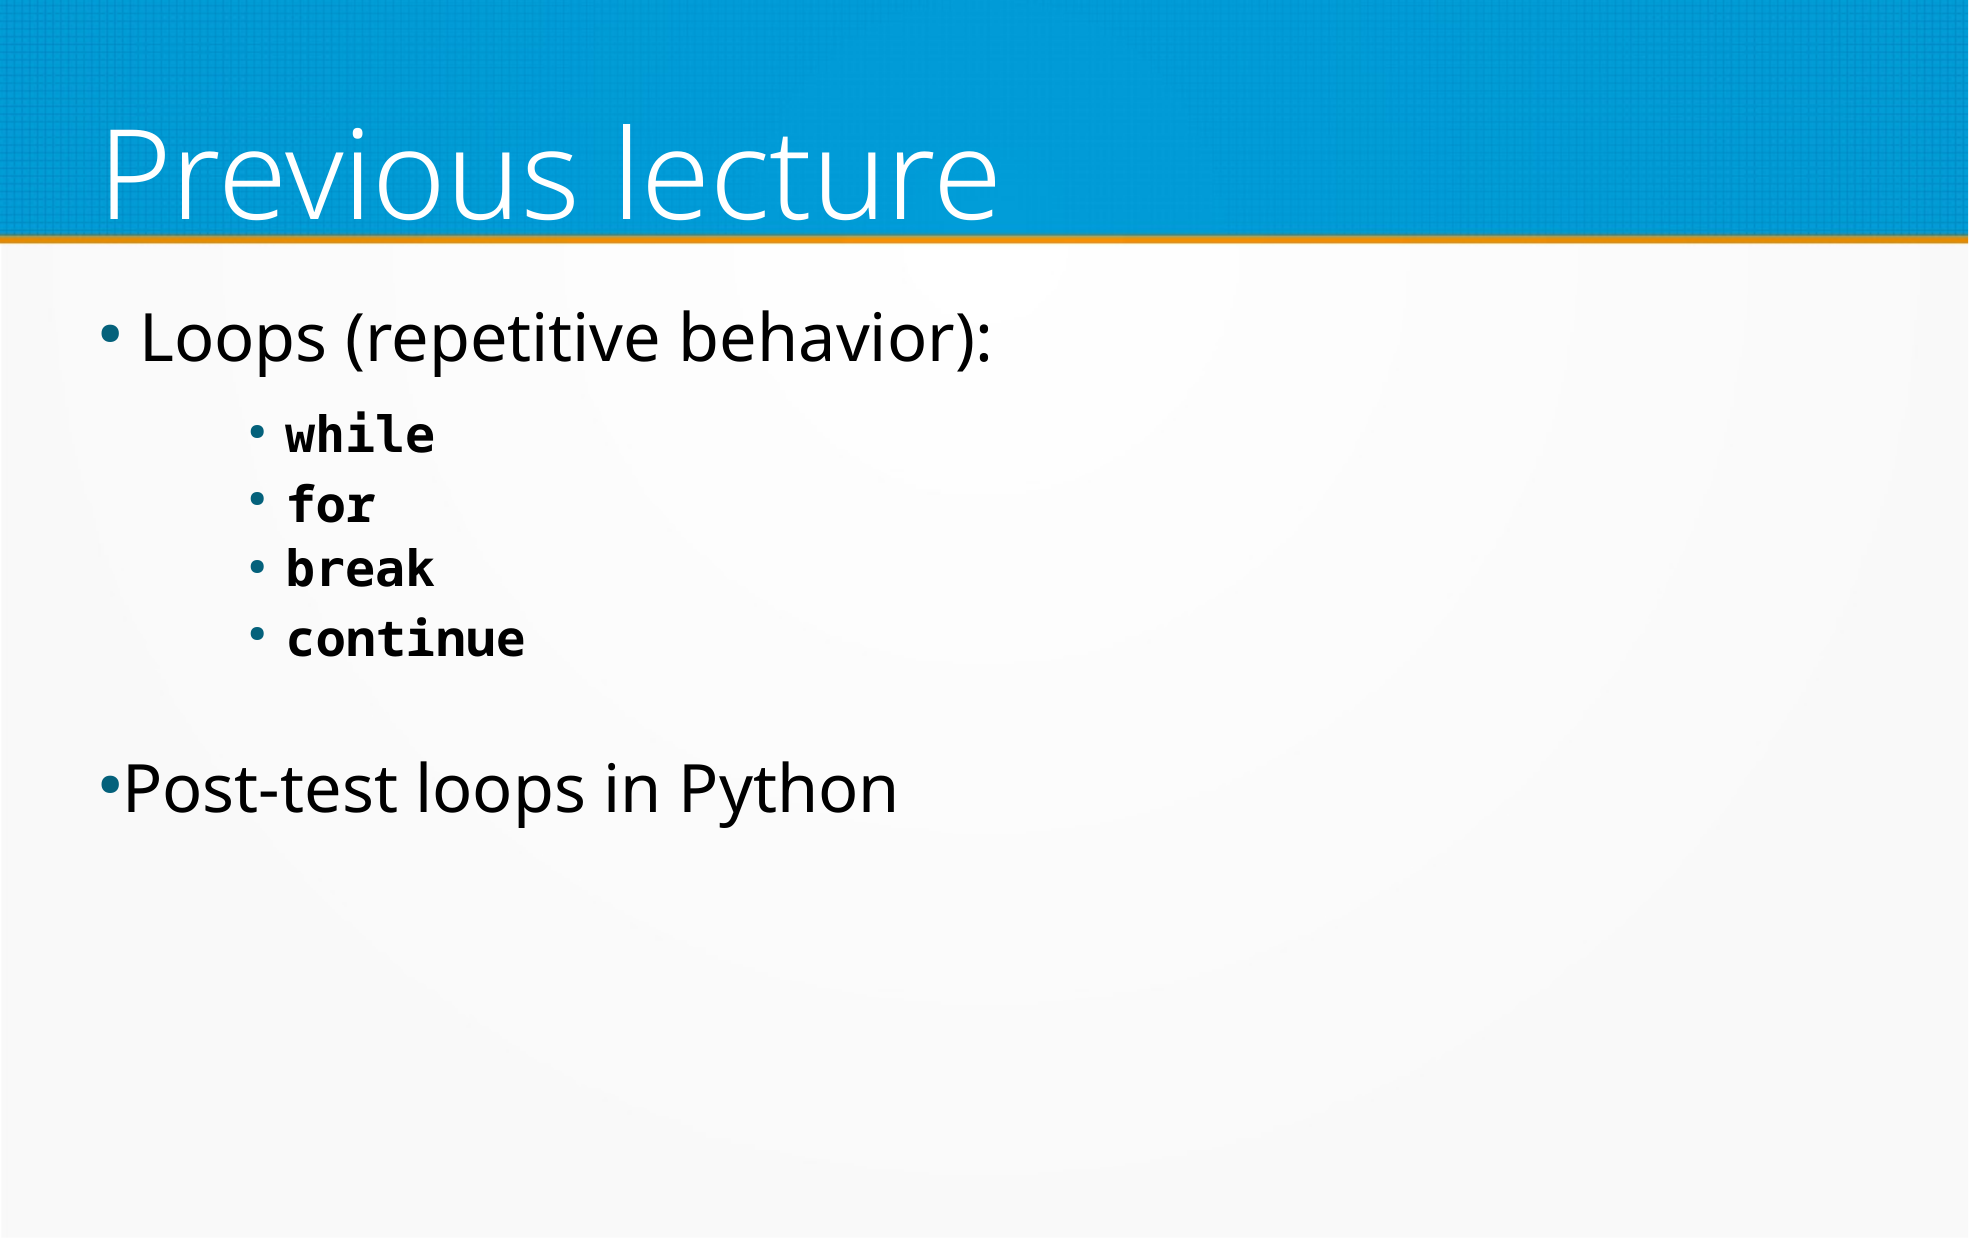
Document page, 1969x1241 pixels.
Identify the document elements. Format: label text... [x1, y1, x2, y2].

picture [0, 233, 1969, 1241]
title Previous lecture [98, 49, 1870, 257]
list Loops (repetitive behavior): while for break continue Post-test loops in Python [98, 290, 1870, 1010]
